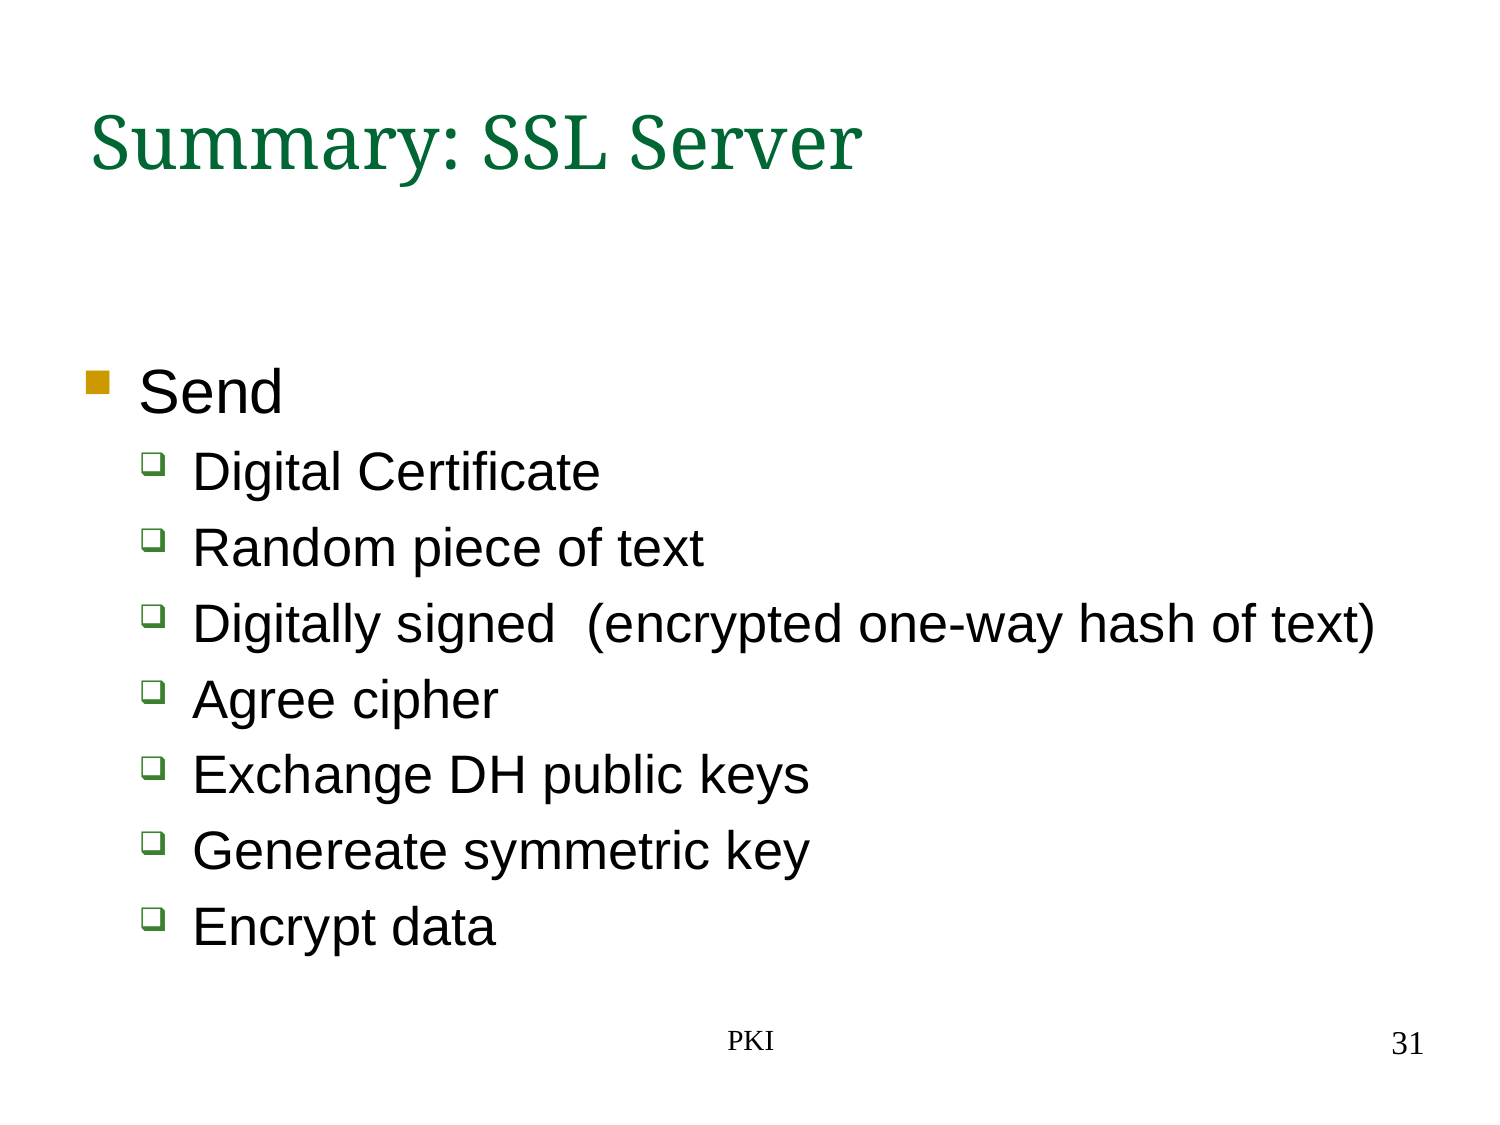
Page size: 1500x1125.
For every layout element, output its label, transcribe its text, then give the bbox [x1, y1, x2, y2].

title Summary: SSL Server [75, 45, 1425, 233]
list Send Digital Certificate Random piece of text Digitally signed (encrypted one-way hash of text) Agree cipher Exchange DH public keys Genereate symmetric key Encrypt data [67, 343, 1418, 922]
